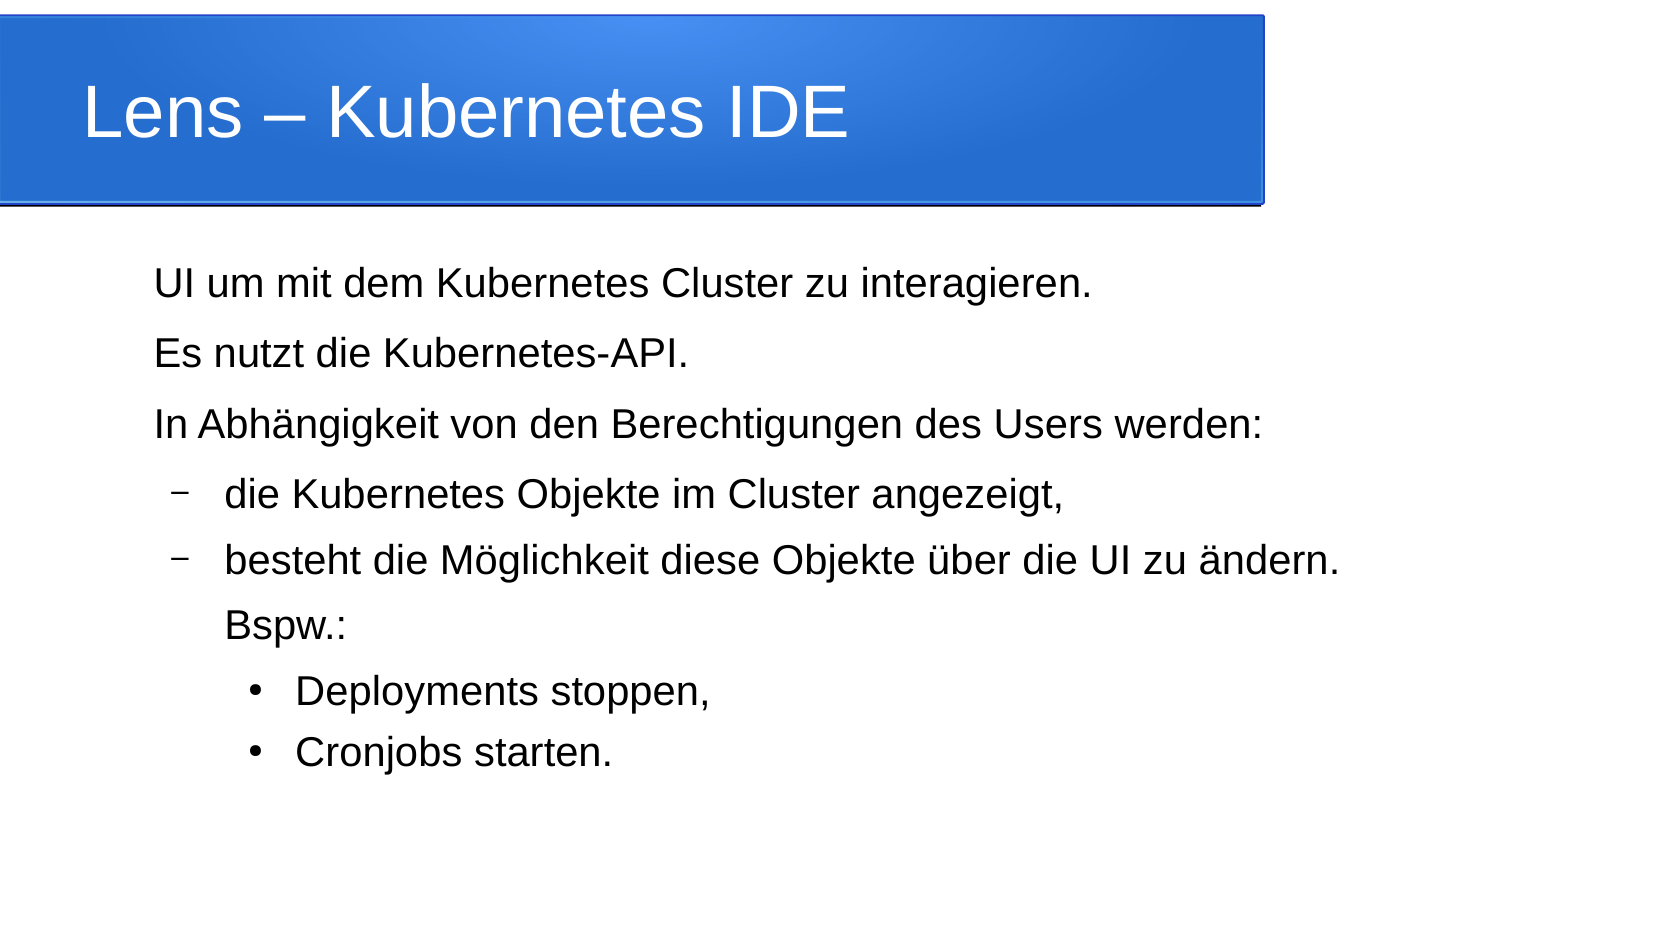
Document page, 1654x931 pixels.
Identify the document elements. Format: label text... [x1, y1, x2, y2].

list UI um mit dem Kubernetes Cluster zu interagieren. Es nutzt die Kubernetes-API. In Abhängigkeit von den Berechtigungen des Users werden: die Kubernetes Objekte im Cluster angezeigt, besteht die Möglichkeit diese Objekte über die UI zu ändern. Bspw.: Deployments stoppen, Cronjobs starten. [82, 259, 1571, 800]
title Lens – Kubernetes IDE [82, 35, 1235, 189]
